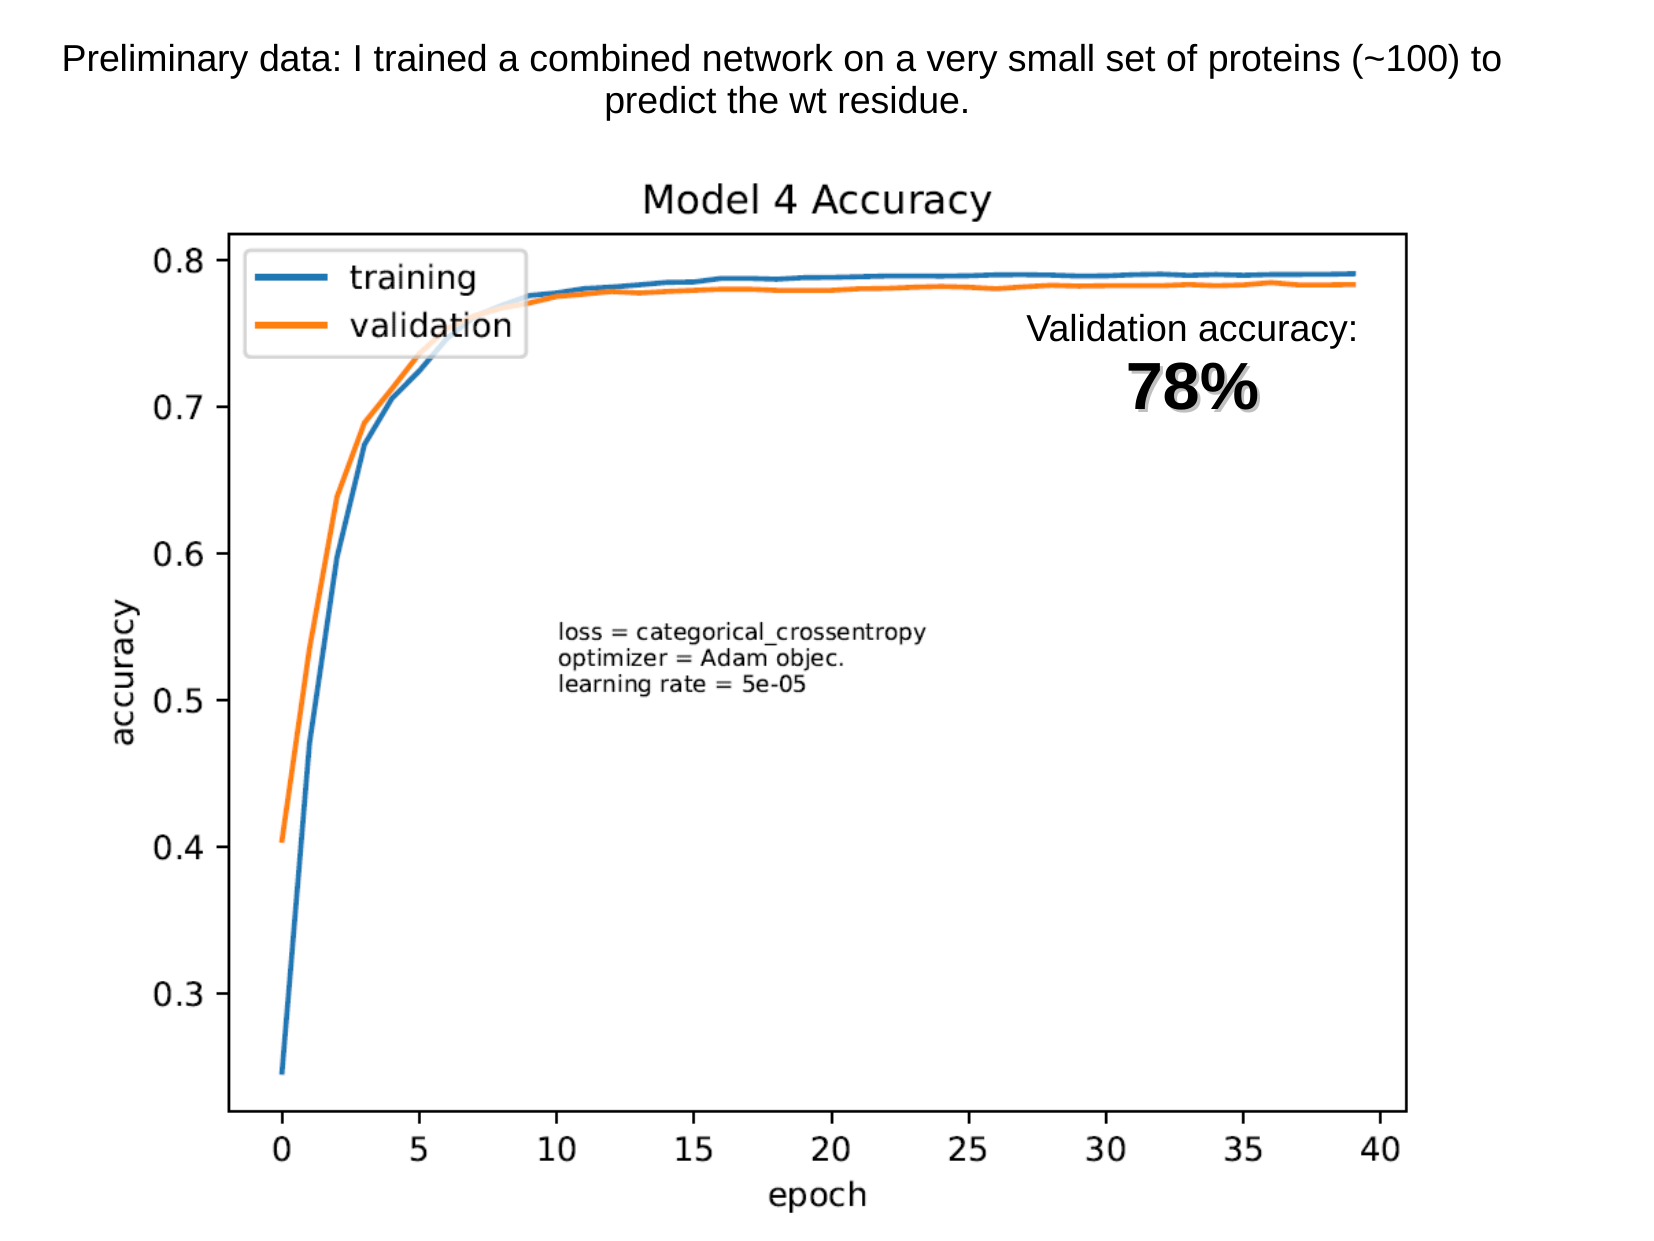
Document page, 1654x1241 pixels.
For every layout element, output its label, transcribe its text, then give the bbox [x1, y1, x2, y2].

text_box Validation accuracy: 78% [1005, 300, 1381, 432]
text_box Preliminary data: I trained a combined network on a very small set of proteins (~100) to predict the wt residue. [15, 30, 1561, 258]
picture [55, 258, 1471, 1225]
